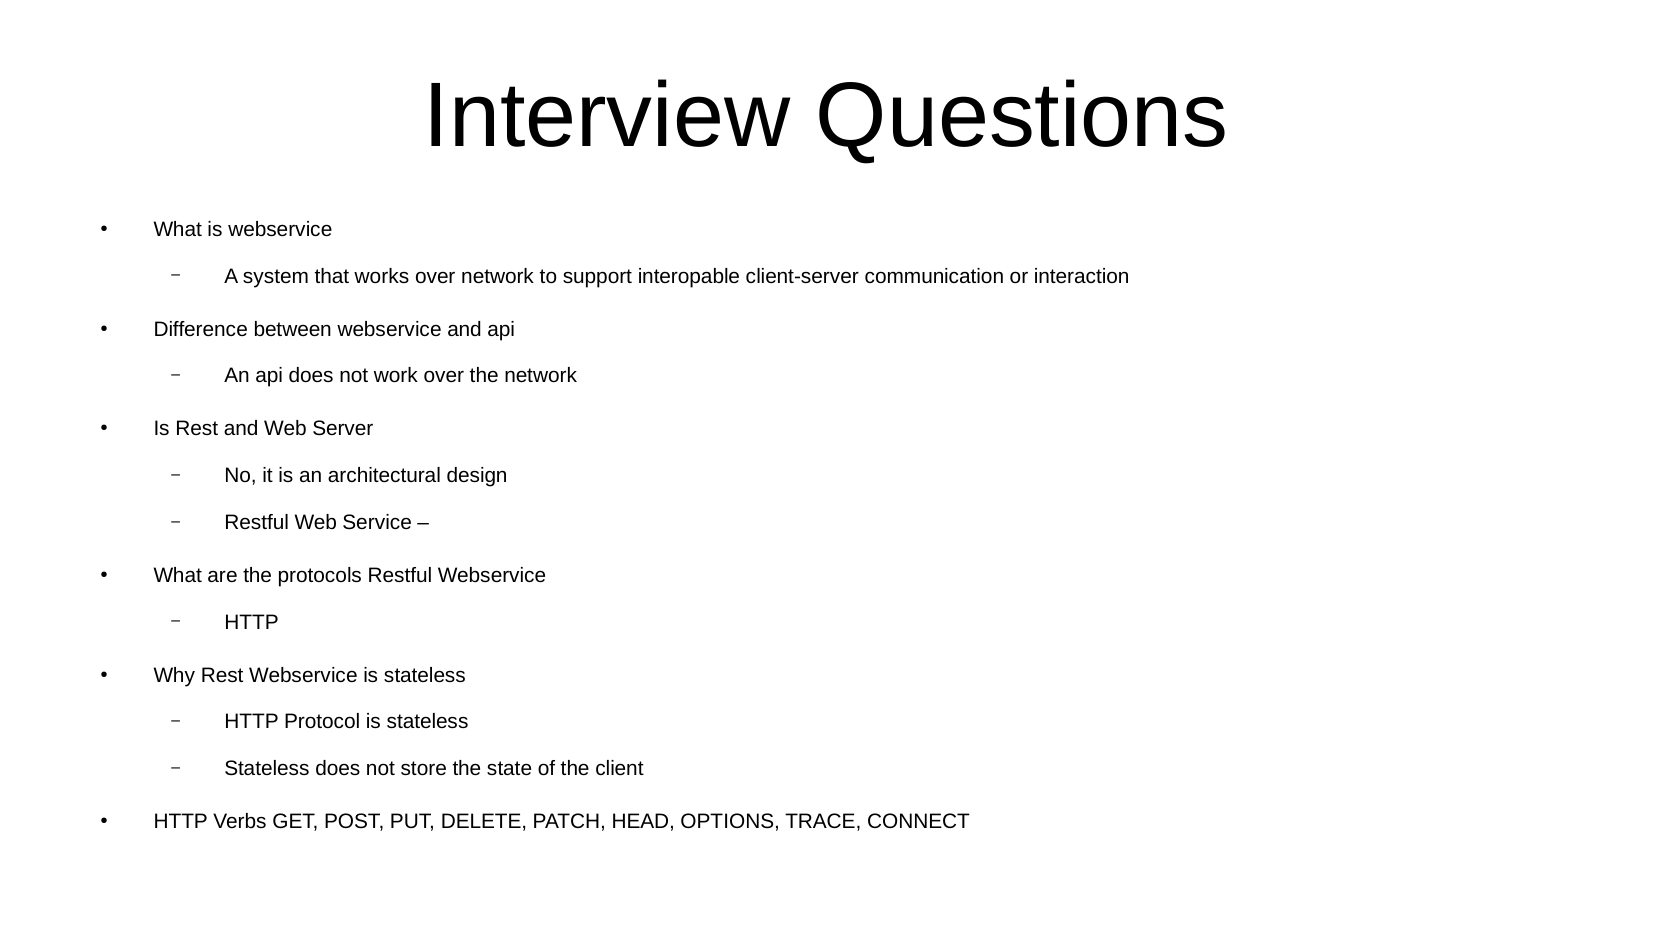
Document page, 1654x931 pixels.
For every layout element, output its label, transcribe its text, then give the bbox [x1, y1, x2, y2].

list What is webservice A system that works over network to support interopable client-server communication or interaction Difference between webservice and api An api does not work over the network Is Rest and Web Server No, it is an architectural design Restful Web Service – What are the protocols Restful Webservice HTTP Why Rest Webservice is stateless HTTP Protocol is stateless Stateless does not store the state of the client HTTP Verbs GET, POST, PUT, DELETE, PATCH, HEAD, OPTIONS, TRACE, CONNECT [82, 217, 1636, 901]
title Interview Questions [82, 37, 1571, 193]
